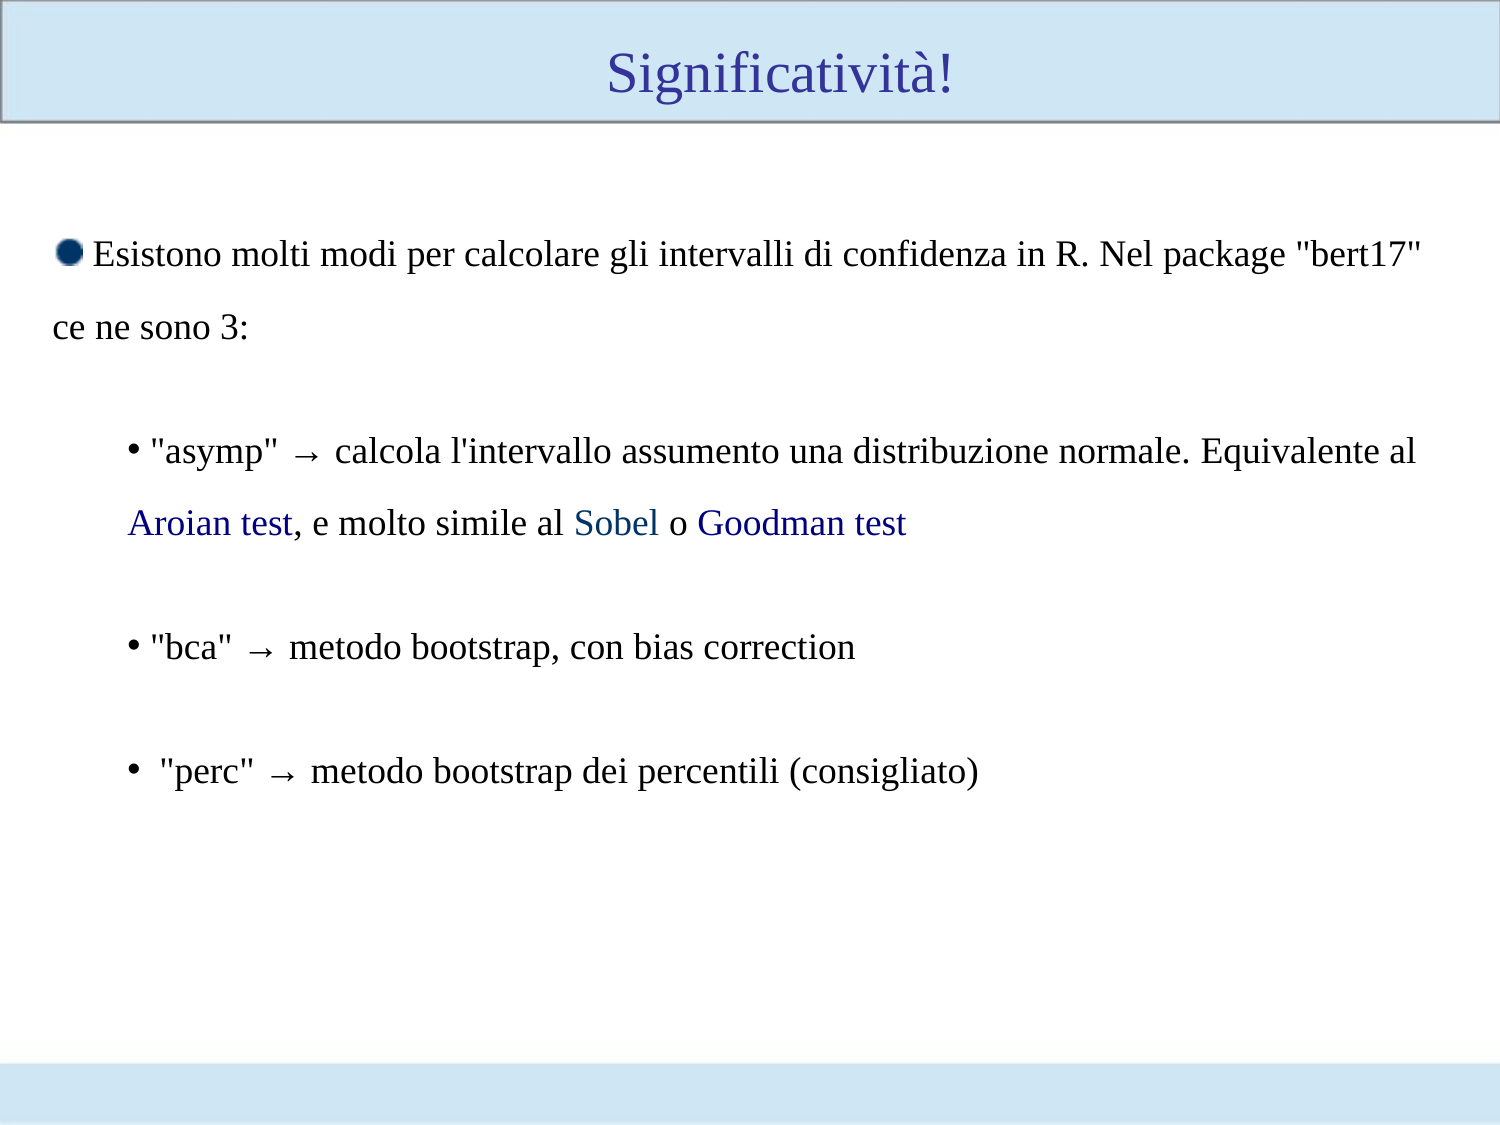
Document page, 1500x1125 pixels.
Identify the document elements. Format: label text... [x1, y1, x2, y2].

text_box Esistono molti modi per calcolare gli intervalli di confidenza in R. Nel package "bert17" ce ne sono 3: "asymp" → calcola l'intervallo assumento una distribuzione normale. Equivalente al Aroian test, e molto simile al Sobel o Goodman test "bca" → metodo bootstrap, con bias correction "perc" → metodo bootstrap dei percentili (consigliato) [37, 187, 1463, 800]
picture [0, 0, 1500, 1125]
title Significatività! [249, 21, 1313, 117]
